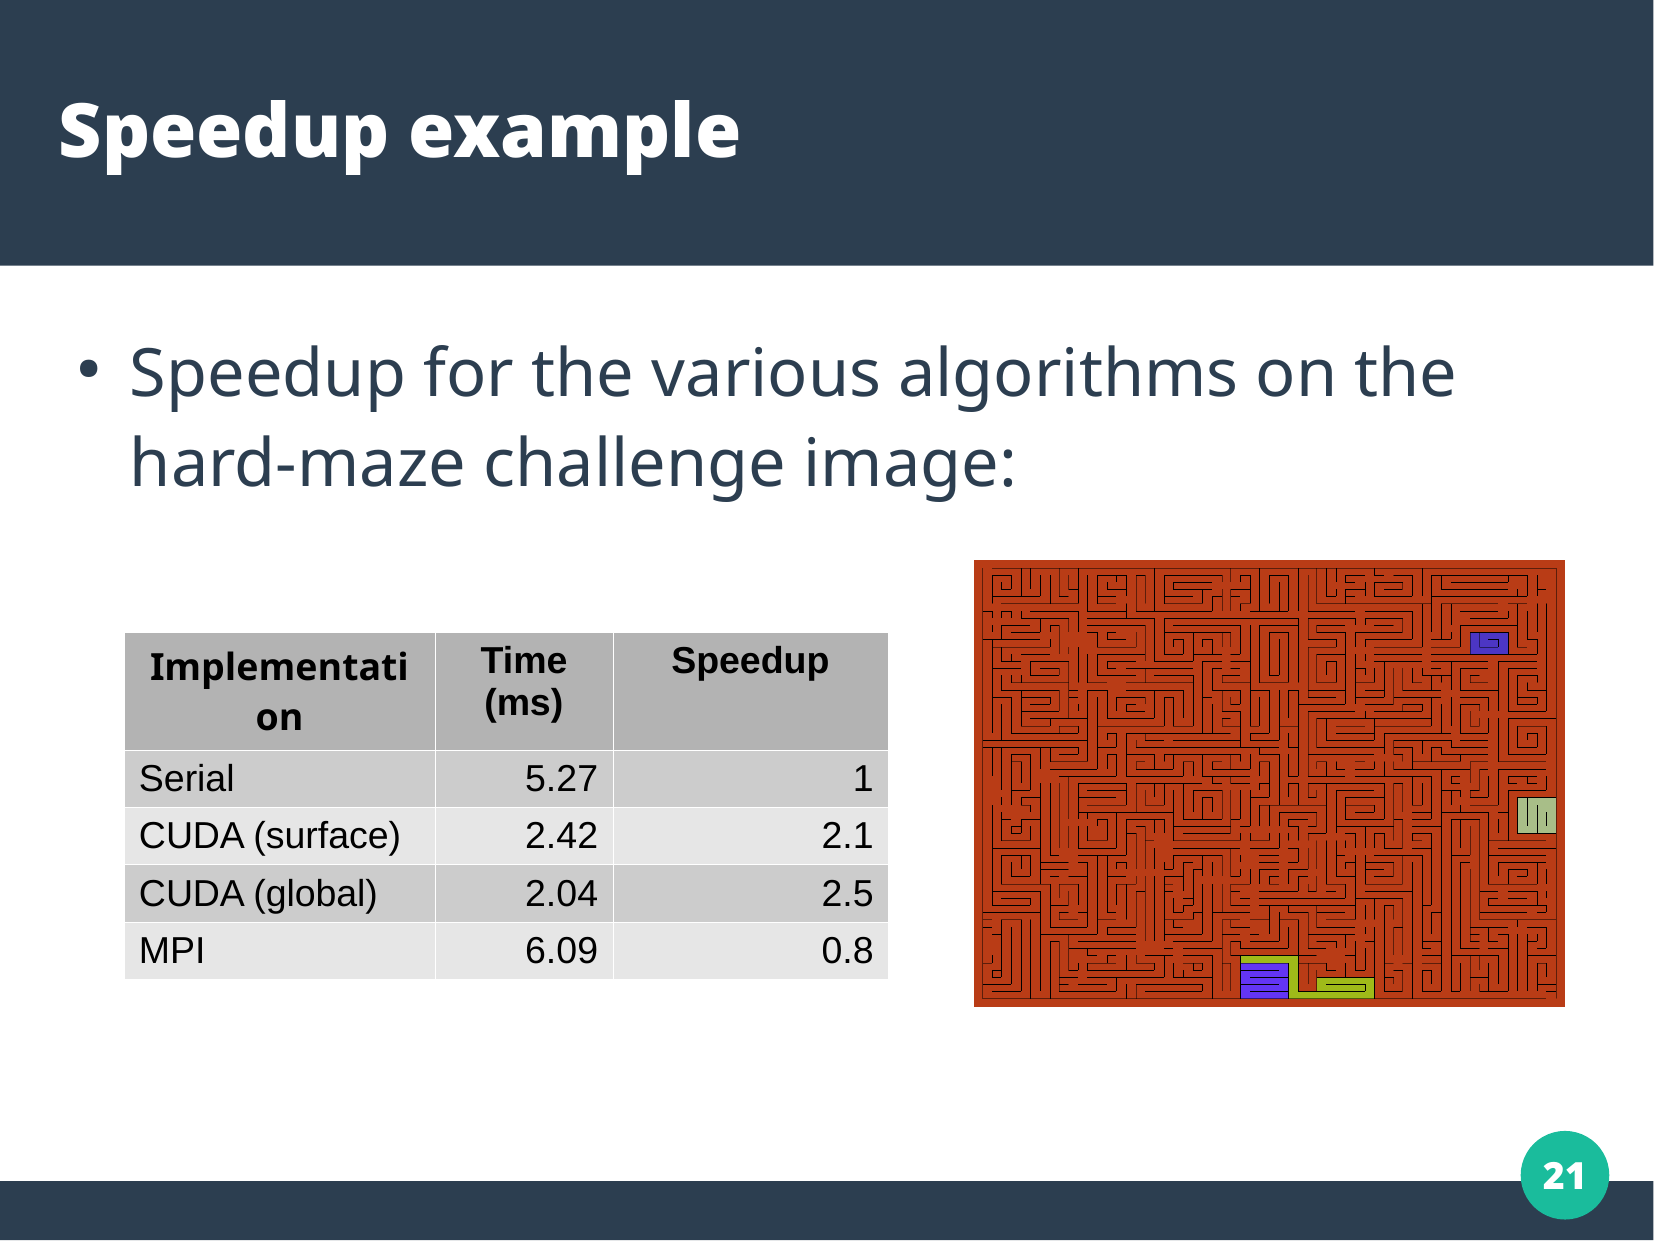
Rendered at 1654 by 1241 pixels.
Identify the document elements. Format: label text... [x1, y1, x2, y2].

table_cell 0.8 [614, 923, 888, 979]
table_header Time (ms) [436, 633, 613, 750]
list Speedup for the various algorithms on the hard-maze challenge image: [59, 324, 1595, 1152]
table_cell 1 [614, 751, 888, 807]
table_header Implementation [125, 633, 435, 750]
table_cell CUDA (global) [125, 865, 435, 922]
table_cell 6.09 [436, 923, 613, 979]
picture [974, 560, 1565, 1007]
table_cell MPI [125, 923, 435, 979]
title Speedup example [59, 49, 1595, 207]
table_cell 5.27 [436, 751, 613, 807]
table_cell CUDA (surface) [125, 808, 435, 864]
table_cell 2.1 [614, 808, 888, 864]
table_cell 2.5 [614, 865, 888, 922]
table_cell Serial [125, 751, 435, 807]
table_header Speedup [614, 633, 888, 750]
table_cell 2.04 [436, 865, 613, 922]
table_cell 2.42 [436, 808, 613, 864]
